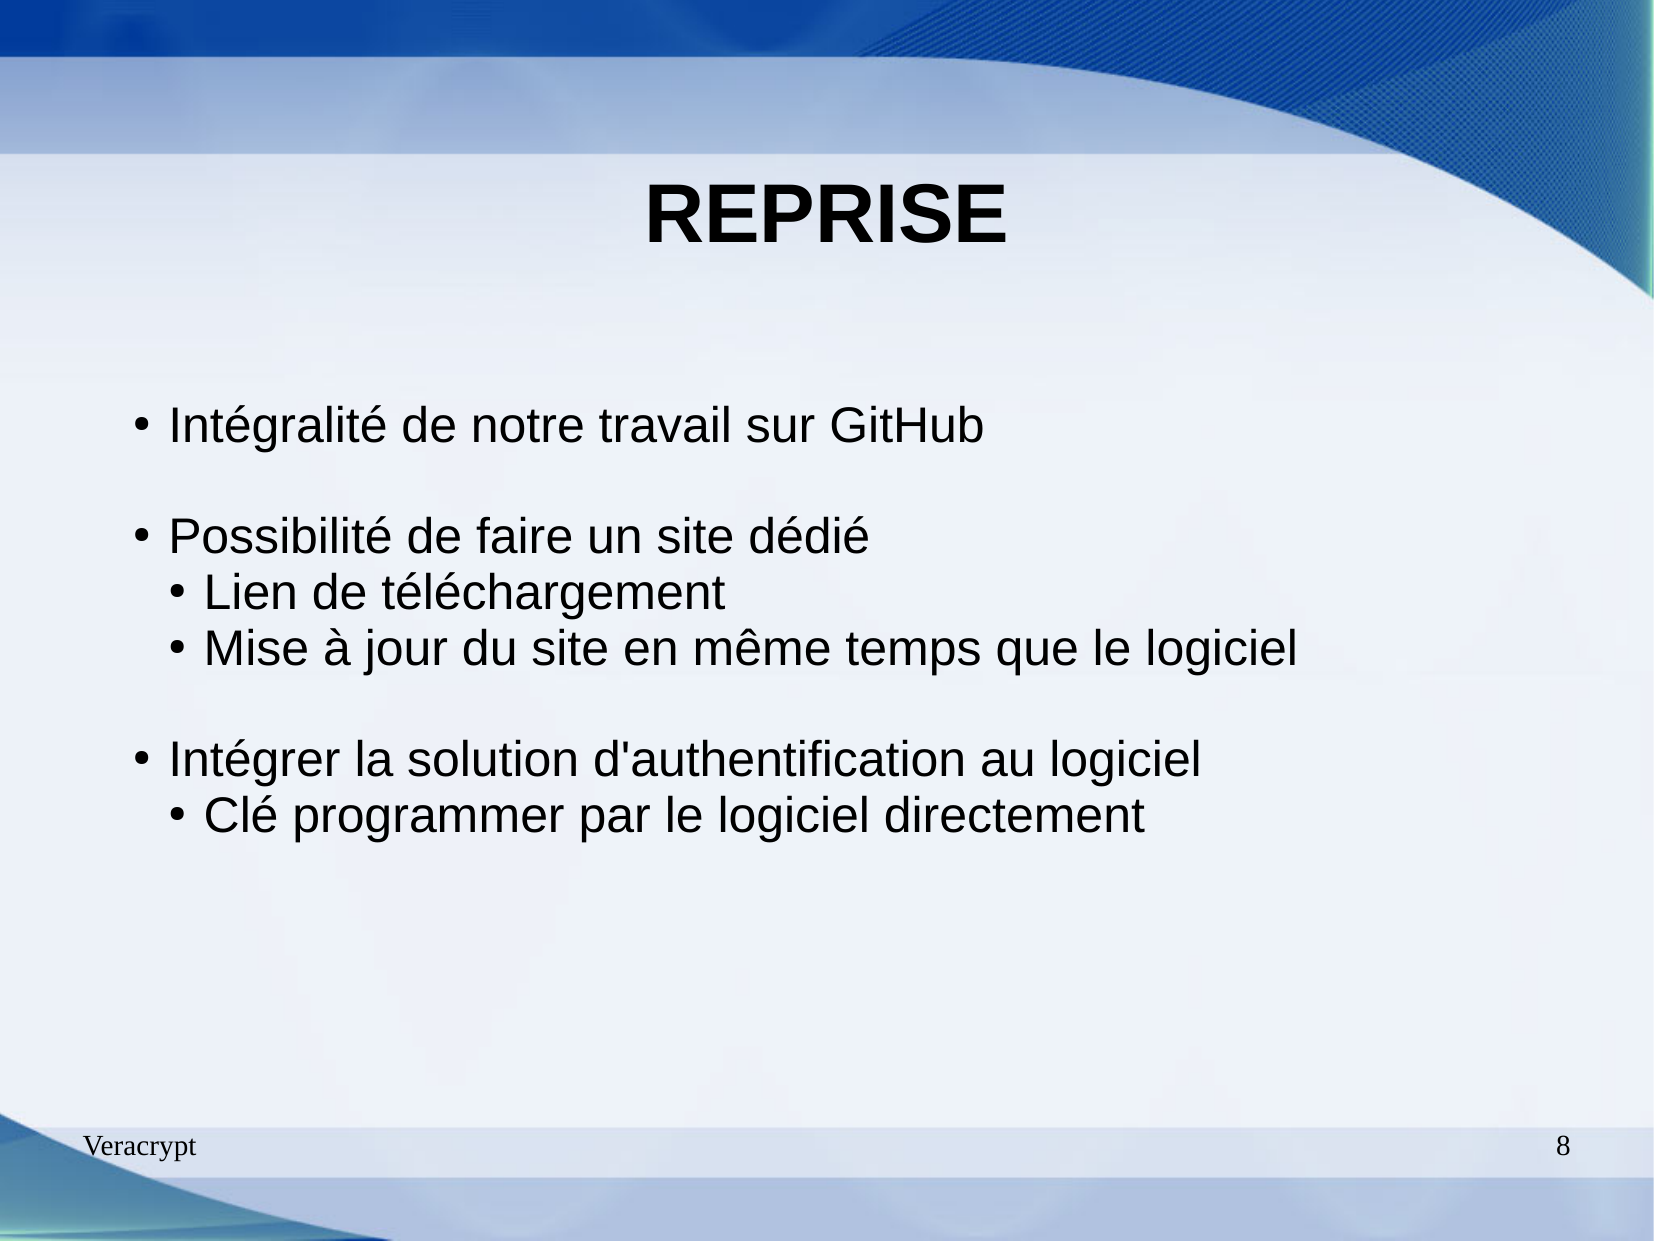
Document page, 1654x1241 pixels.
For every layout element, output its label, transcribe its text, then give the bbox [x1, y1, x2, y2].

picture [0, 0, 1654, 1241]
text_box REPRISE [259, 159, 1394, 268]
text_box Intégralité de notre travail sur GitHub Possibilité de faire un site dédié Lien de téléchargement Mise à jour du site en même temps que le logiciel Intégrer la solution d'authentification au logiciel Clé programmer par le logiciel directement [118, 389, 1583, 851]
